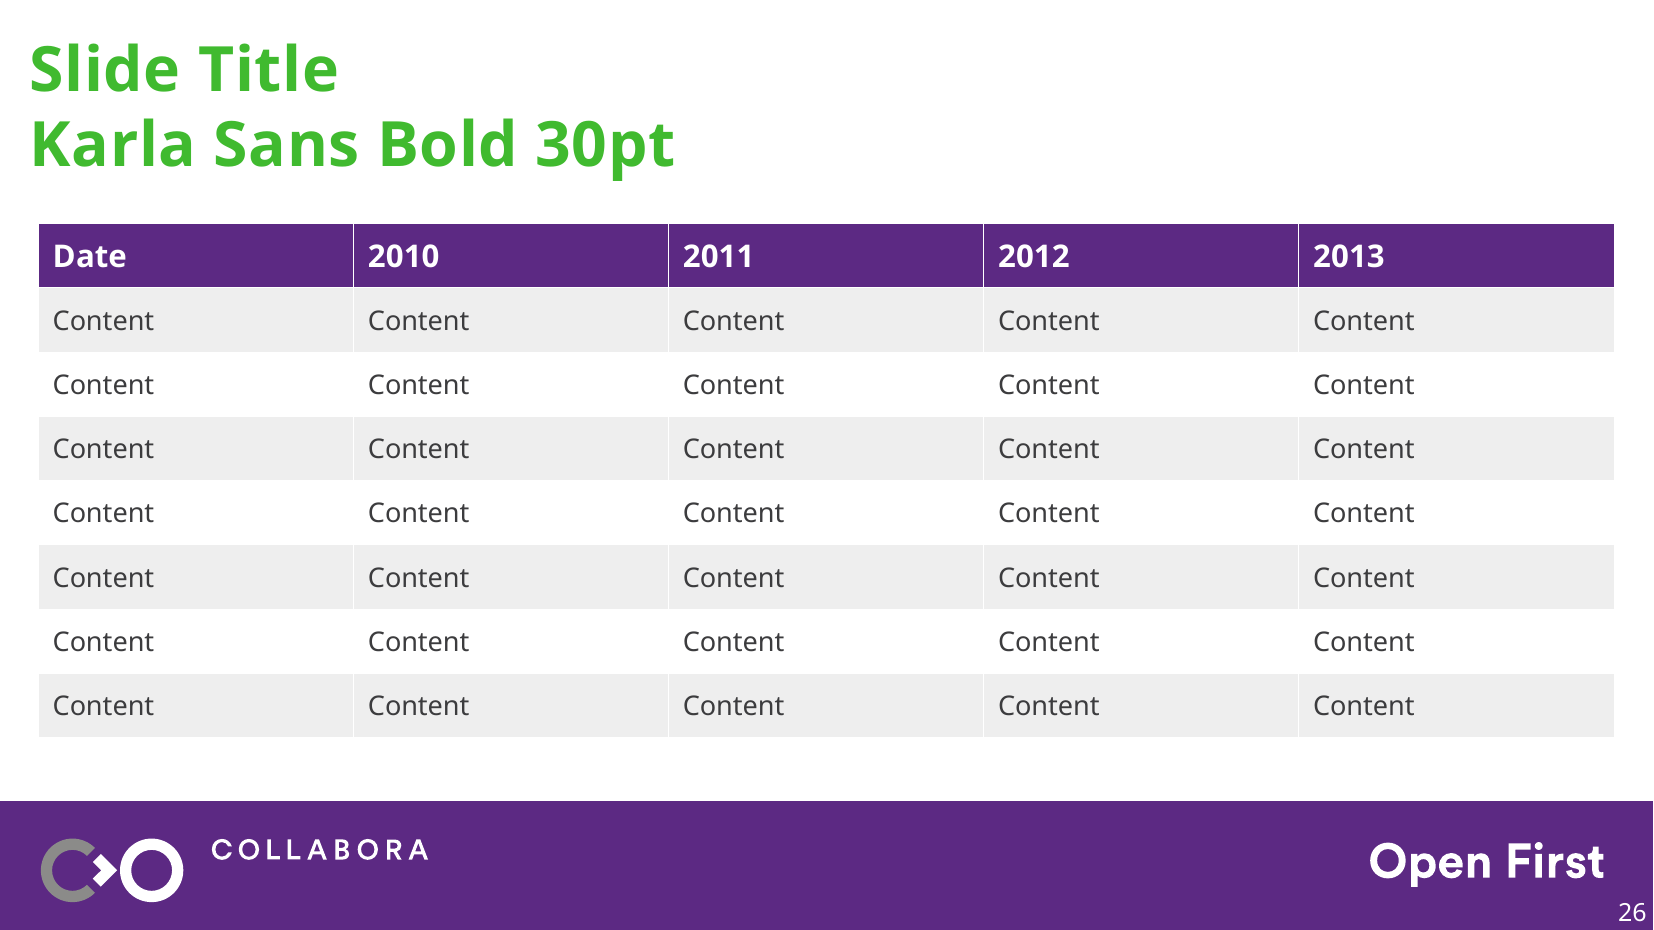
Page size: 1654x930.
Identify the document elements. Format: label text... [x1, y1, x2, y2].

table_header 2013 [1299, 224, 1614, 287]
table_cell Content [669, 481, 983, 544]
table_header 2010 [354, 224, 668, 287]
table_cell Content [39, 417, 353, 480]
table_cell Content [354, 481, 668, 544]
table_cell Content [1299, 417, 1614, 480]
table_cell Content [1299, 610, 1614, 673]
table_cell Content [669, 674, 983, 737]
table_cell Content [984, 674, 1298, 737]
table_cell Content [984, 417, 1298, 480]
table_cell Content [669, 417, 983, 480]
table_cell Content [354, 288, 668, 352]
table_cell Content [354, 610, 668, 673]
table_cell Content [39, 353, 353, 416]
table_cell Content [984, 353, 1298, 416]
table_cell Content [354, 545, 668, 609]
table_header 2011 [669, 224, 983, 287]
title Slide Title Karla Sans Bold 30pt [29, 28, 1602, 147]
table_cell Content [984, 288, 1298, 352]
table_cell Content [1299, 353, 1614, 416]
table_cell Content [669, 610, 983, 673]
table_header 2012 [984, 224, 1298, 287]
table_cell Content [669, 353, 983, 416]
table_cell Content [39, 610, 353, 673]
table_cell Content [39, 288, 353, 352]
table_cell Content [39, 674, 353, 737]
table_cell Content [984, 481, 1298, 544]
table_cell Content [354, 674, 668, 737]
table_cell Content [669, 545, 983, 609]
table_cell Content [1299, 288, 1614, 352]
table_header Date [39, 224, 353, 287]
table_cell Content [354, 417, 668, 480]
table_cell Content [39, 481, 353, 544]
table_cell Content [984, 610, 1298, 673]
table_cell Content [1299, 481, 1614, 544]
table_cell Content [984, 545, 1298, 609]
table_cell Content [354, 353, 668, 416]
table_cell Content [39, 545, 353, 609]
table_cell Content [1299, 545, 1614, 609]
table_cell Content [669, 288, 983, 352]
table_cell Content [1299, 674, 1614, 737]
